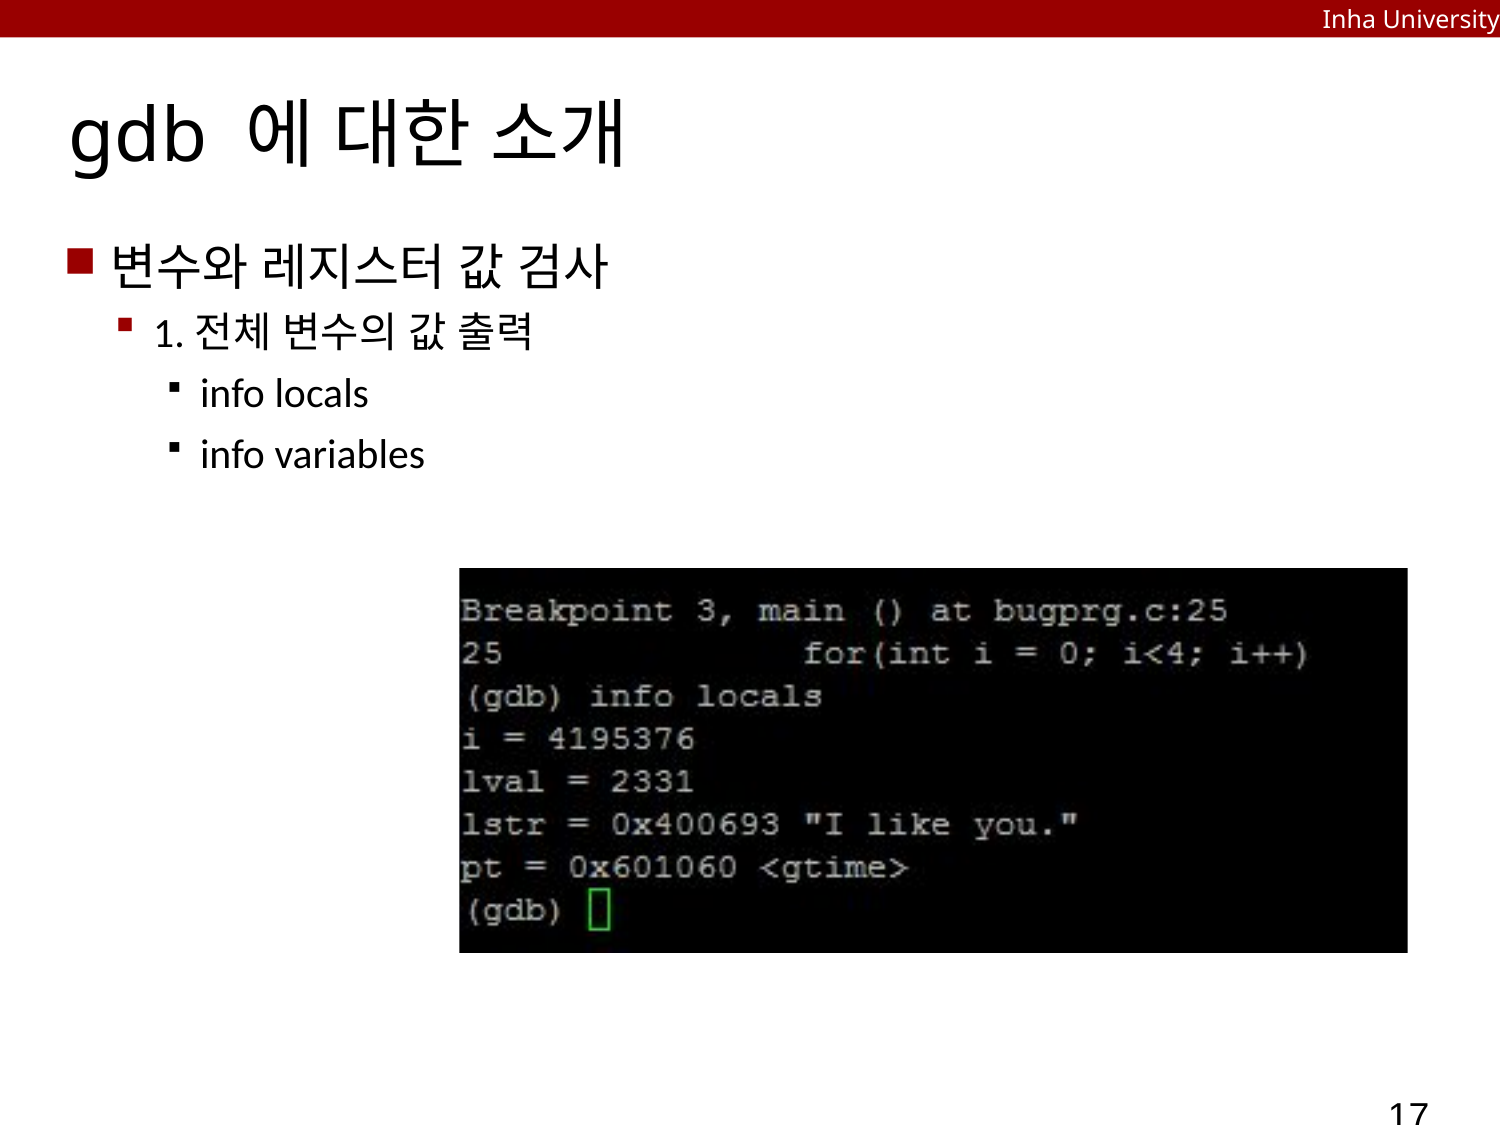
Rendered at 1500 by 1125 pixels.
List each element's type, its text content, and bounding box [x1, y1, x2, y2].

text_box [0, 0, 1500, 38]
picture [459, 568, 1408, 953]
list 변수와 레지스터 값 검사 1.전체 변수의 값 출력 info locals info variables [62, 229, 1438, 1050]
text_box Inha University [1322, 3, 1500, 33]
title gdb 에 대한 소개 [62, 41, 1438, 221]
